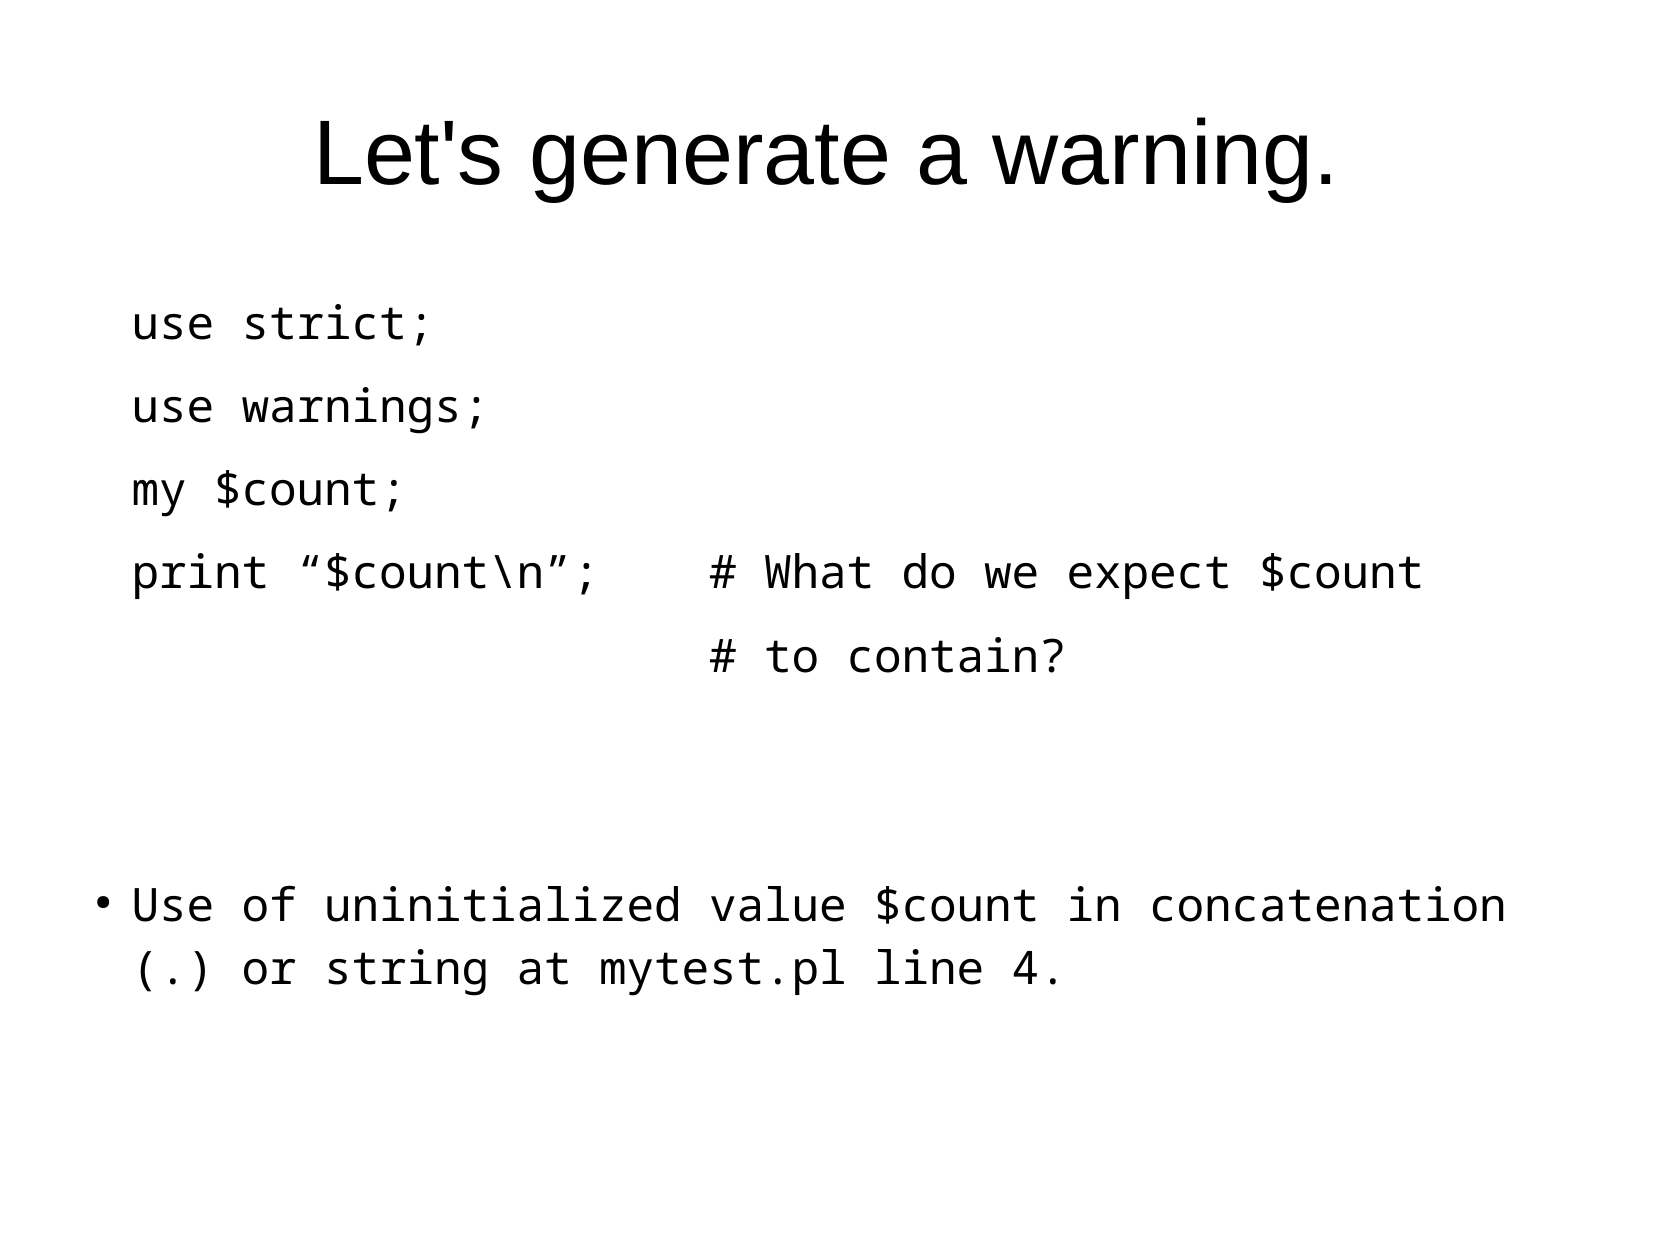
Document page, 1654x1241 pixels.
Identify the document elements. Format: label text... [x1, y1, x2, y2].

list use strict; use warnings; my $count; print “$count\n”; # What do we expect $count # to contain? Use of uninitialized value $count in concatenation (.) or string at mytest.pl line 4. [82, 290, 1571, 1010]
title Let's generate a warning. [82, 49, 1571, 257]
